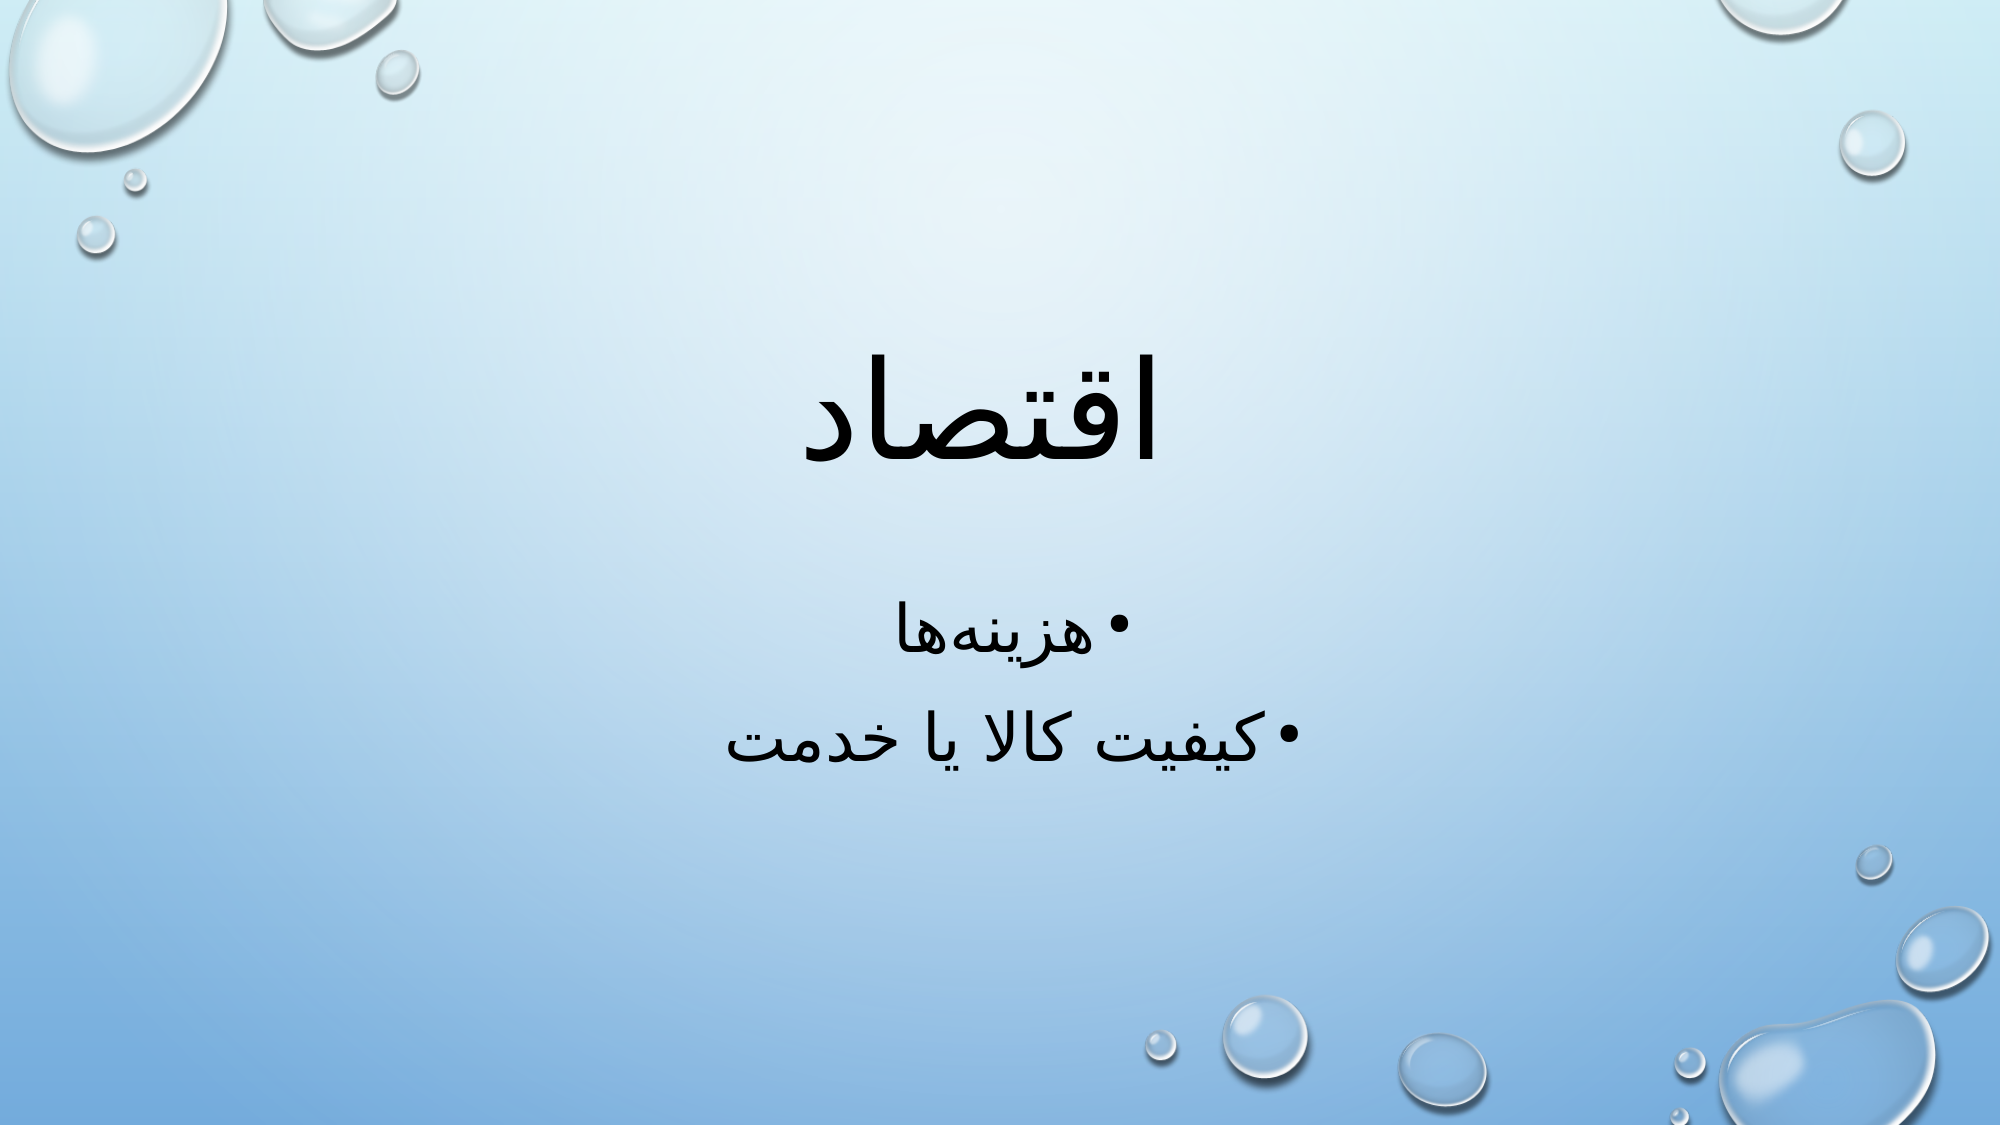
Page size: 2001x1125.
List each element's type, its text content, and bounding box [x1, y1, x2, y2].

picture [0, 0, 2000, 1125]
title اقتصاد [150, 275, 1816, 496]
list هزینه‌ها کیفیت کالا یا خدمت [165, 577, 1861, 961]
